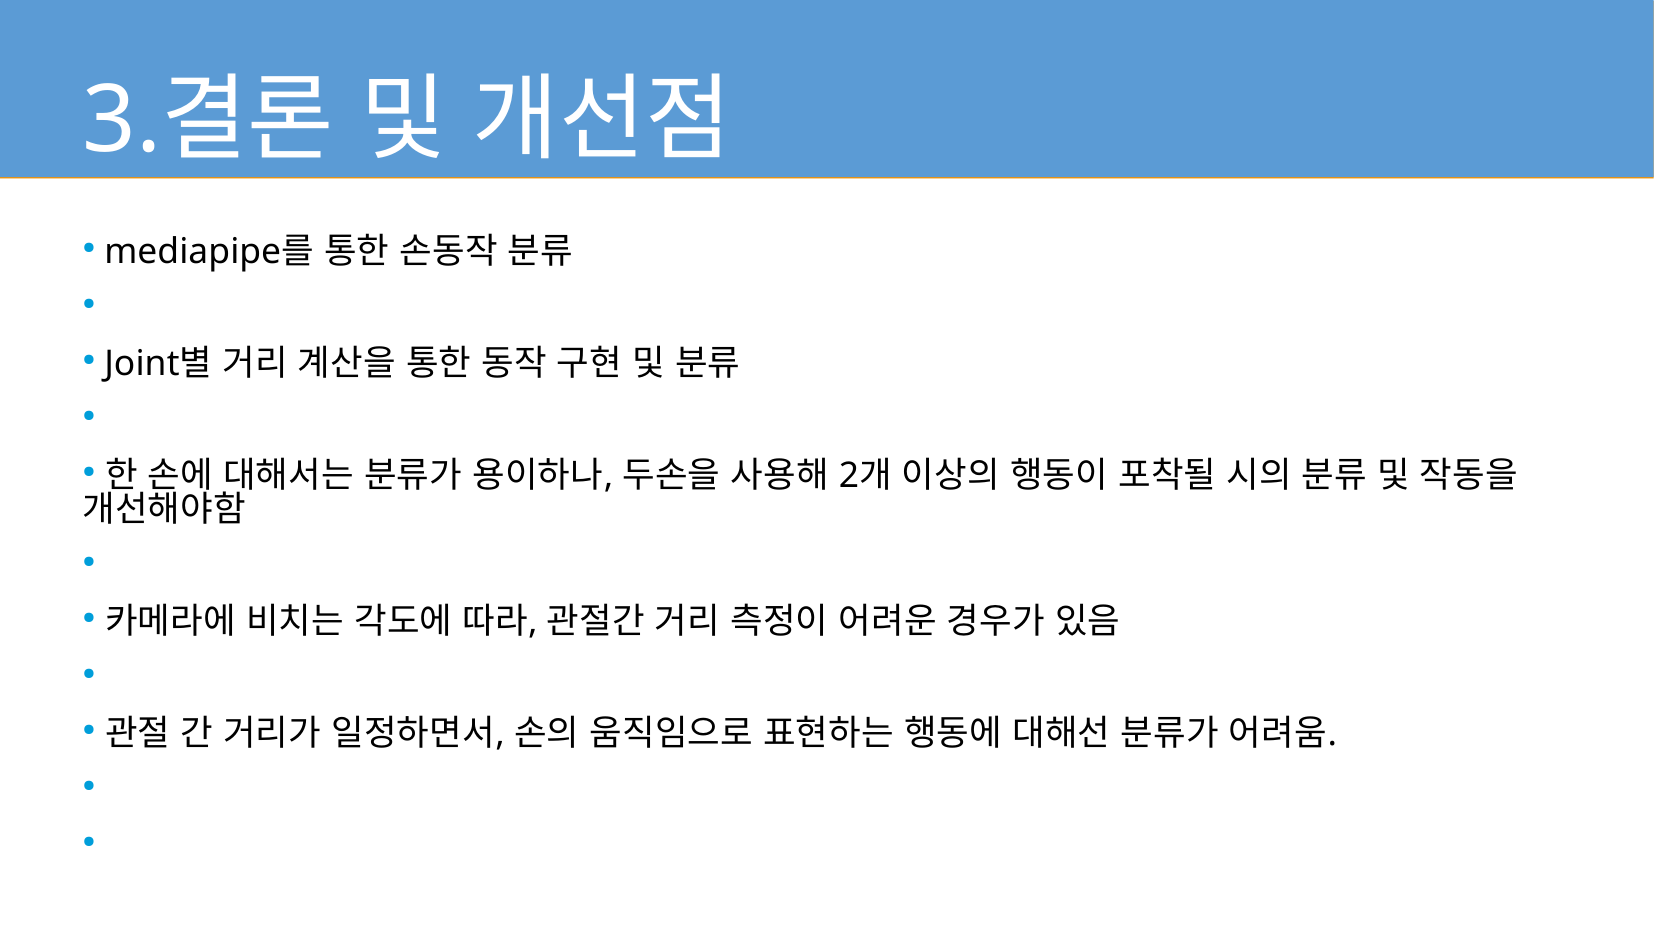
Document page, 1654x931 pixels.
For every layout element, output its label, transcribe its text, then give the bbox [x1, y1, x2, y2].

list mediapipe를 통한 손동작 분류 Joint별 거리 계산을 통한 동작 구현 및 분류 한 손에 대해서는 분류가 용이하나, 두손을 사용해 2개 이상의 행동이 포착될 시의 분류 및 작동을 개선해야함 카메라에 비치는 각도에 따라, 관절간 거리 측정이 어려운 경우가 있음 관절 간 거리가 일정하면서, 손의 움직임으로 표현하는 행동에 대해선 분류가 어려움. [82, 236, 1563, 811]
title 3.결론 및 개선점 [82, 14, 1571, 171]
